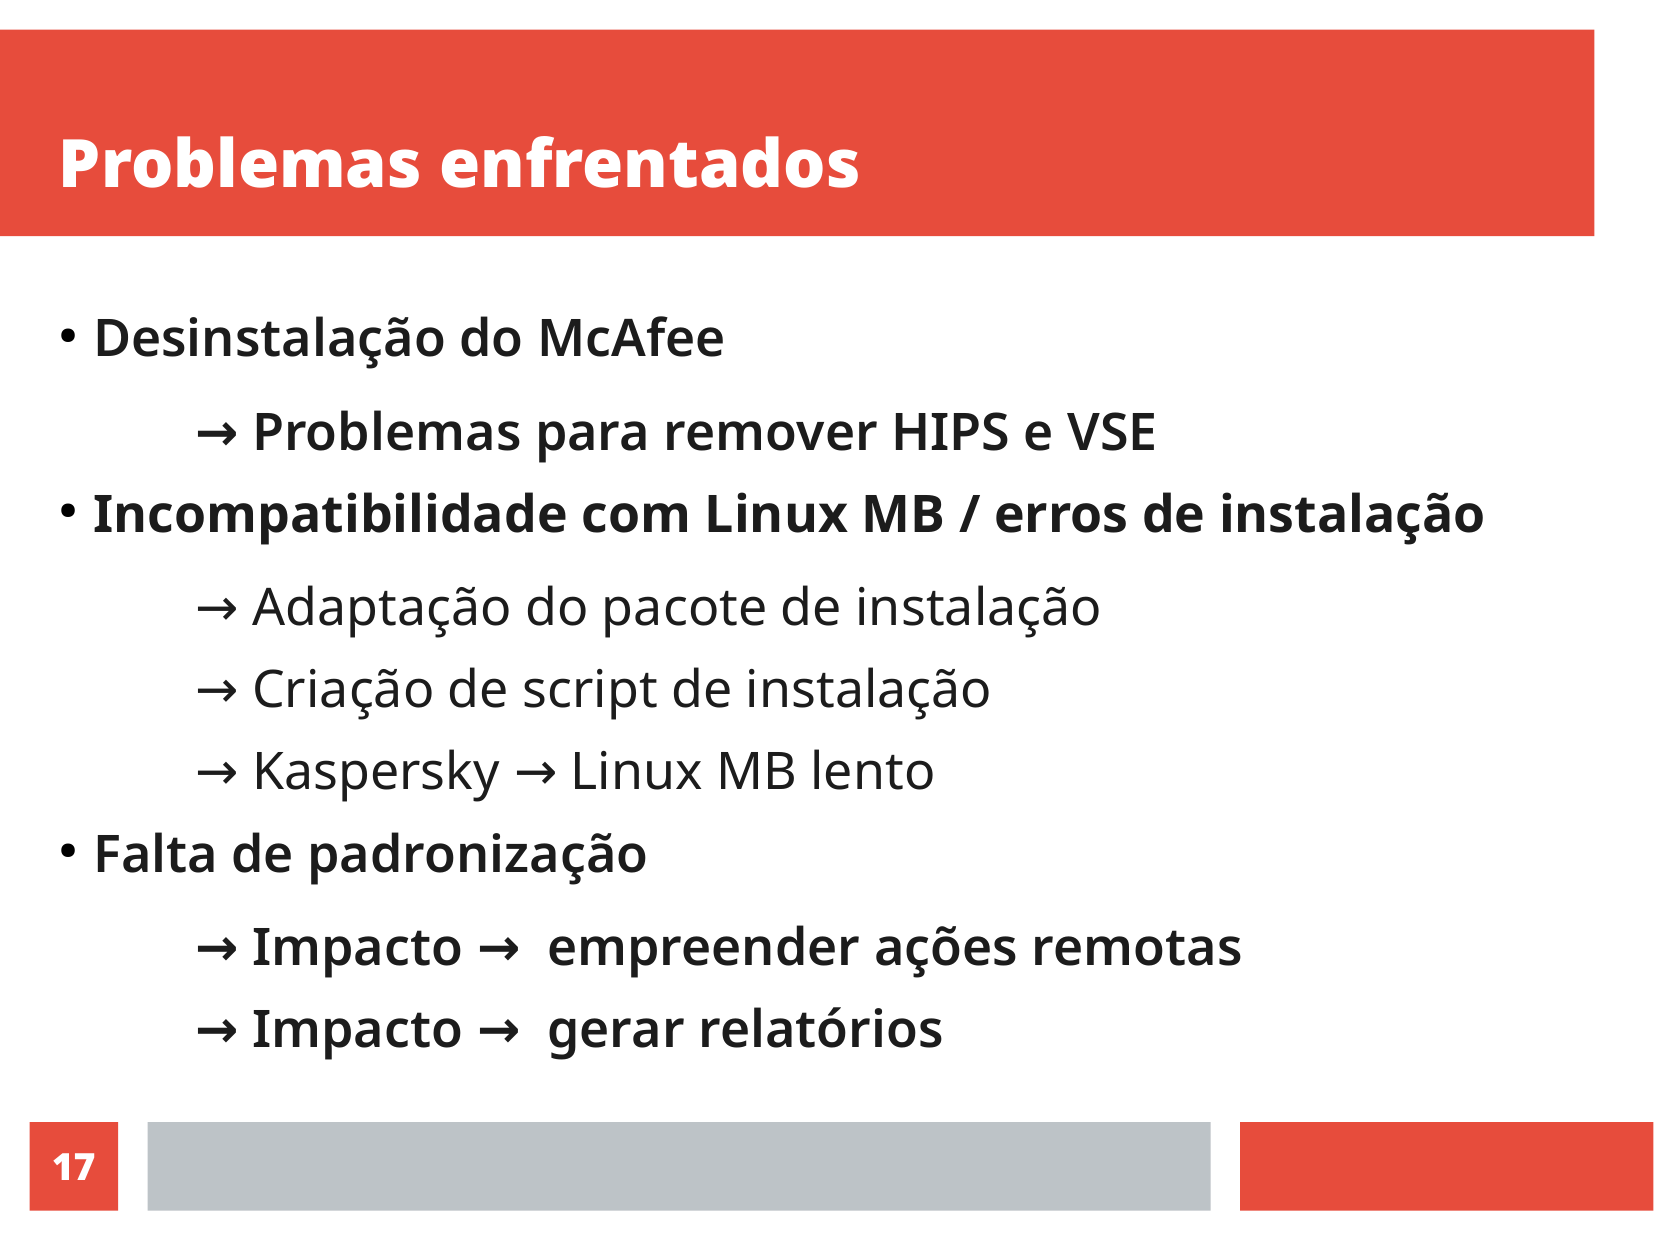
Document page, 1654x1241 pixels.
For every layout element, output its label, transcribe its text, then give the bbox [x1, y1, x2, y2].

title Problemas enfrentados [59, 59, 1595, 207]
list Desinstalação do McAfee → Problemas para remover HIPS e VSE Incompatibilidade com Linux MB / erros de instalação → Adaptação do pacote de instalação → Criação de script de instalação → Kaspersky → Linux MB lento Falta de padronização → Impacto → empreender ações remotas → Impacto → gerar relatórios [59, 301, 1565, 1069]
